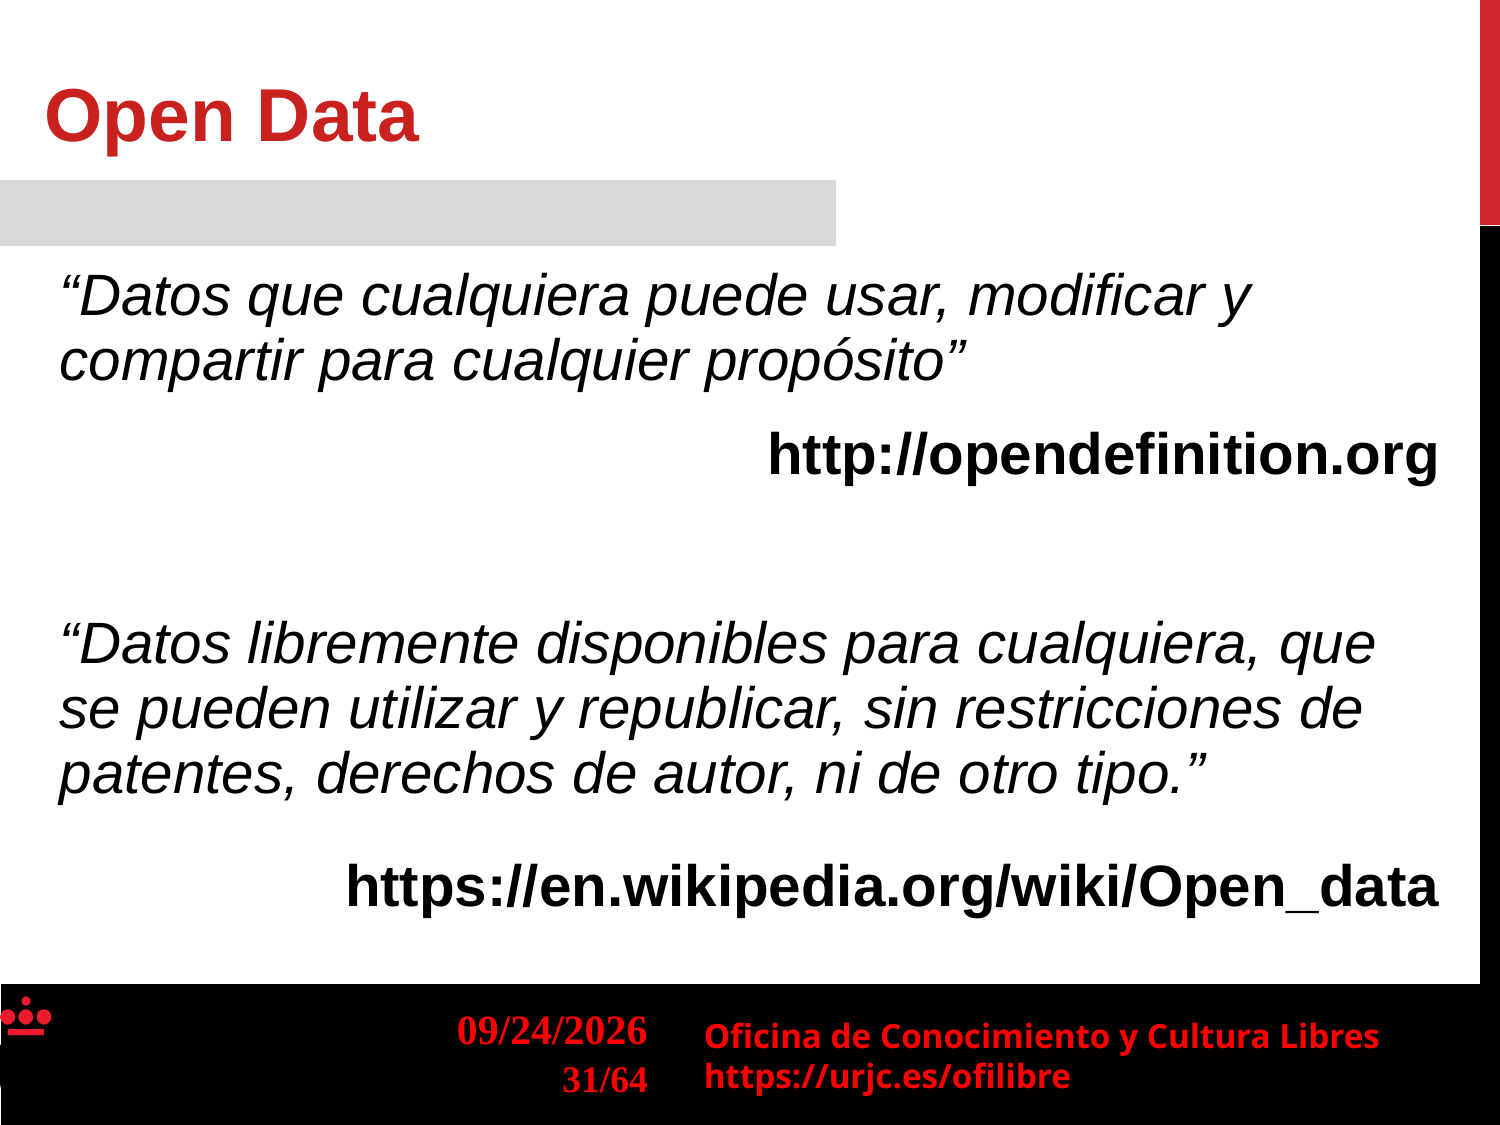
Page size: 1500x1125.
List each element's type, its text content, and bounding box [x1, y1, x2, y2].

text_box Open Data [30, 66, 1036, 249]
text_box “Datos que cualquiera puede usar, modificar y compartir para cualquier propósito” http://opendefinition.org “Datos libremente disponibles para cualquiera, que se pueden utilizar y republicar, sin restricciones de patentes, derechos de autor, ni de otro tipo.” https://en.wikipedia.org/wiki/Open_data [45, 254, 1456, 926]
title [75, 15, 1425, 172]
